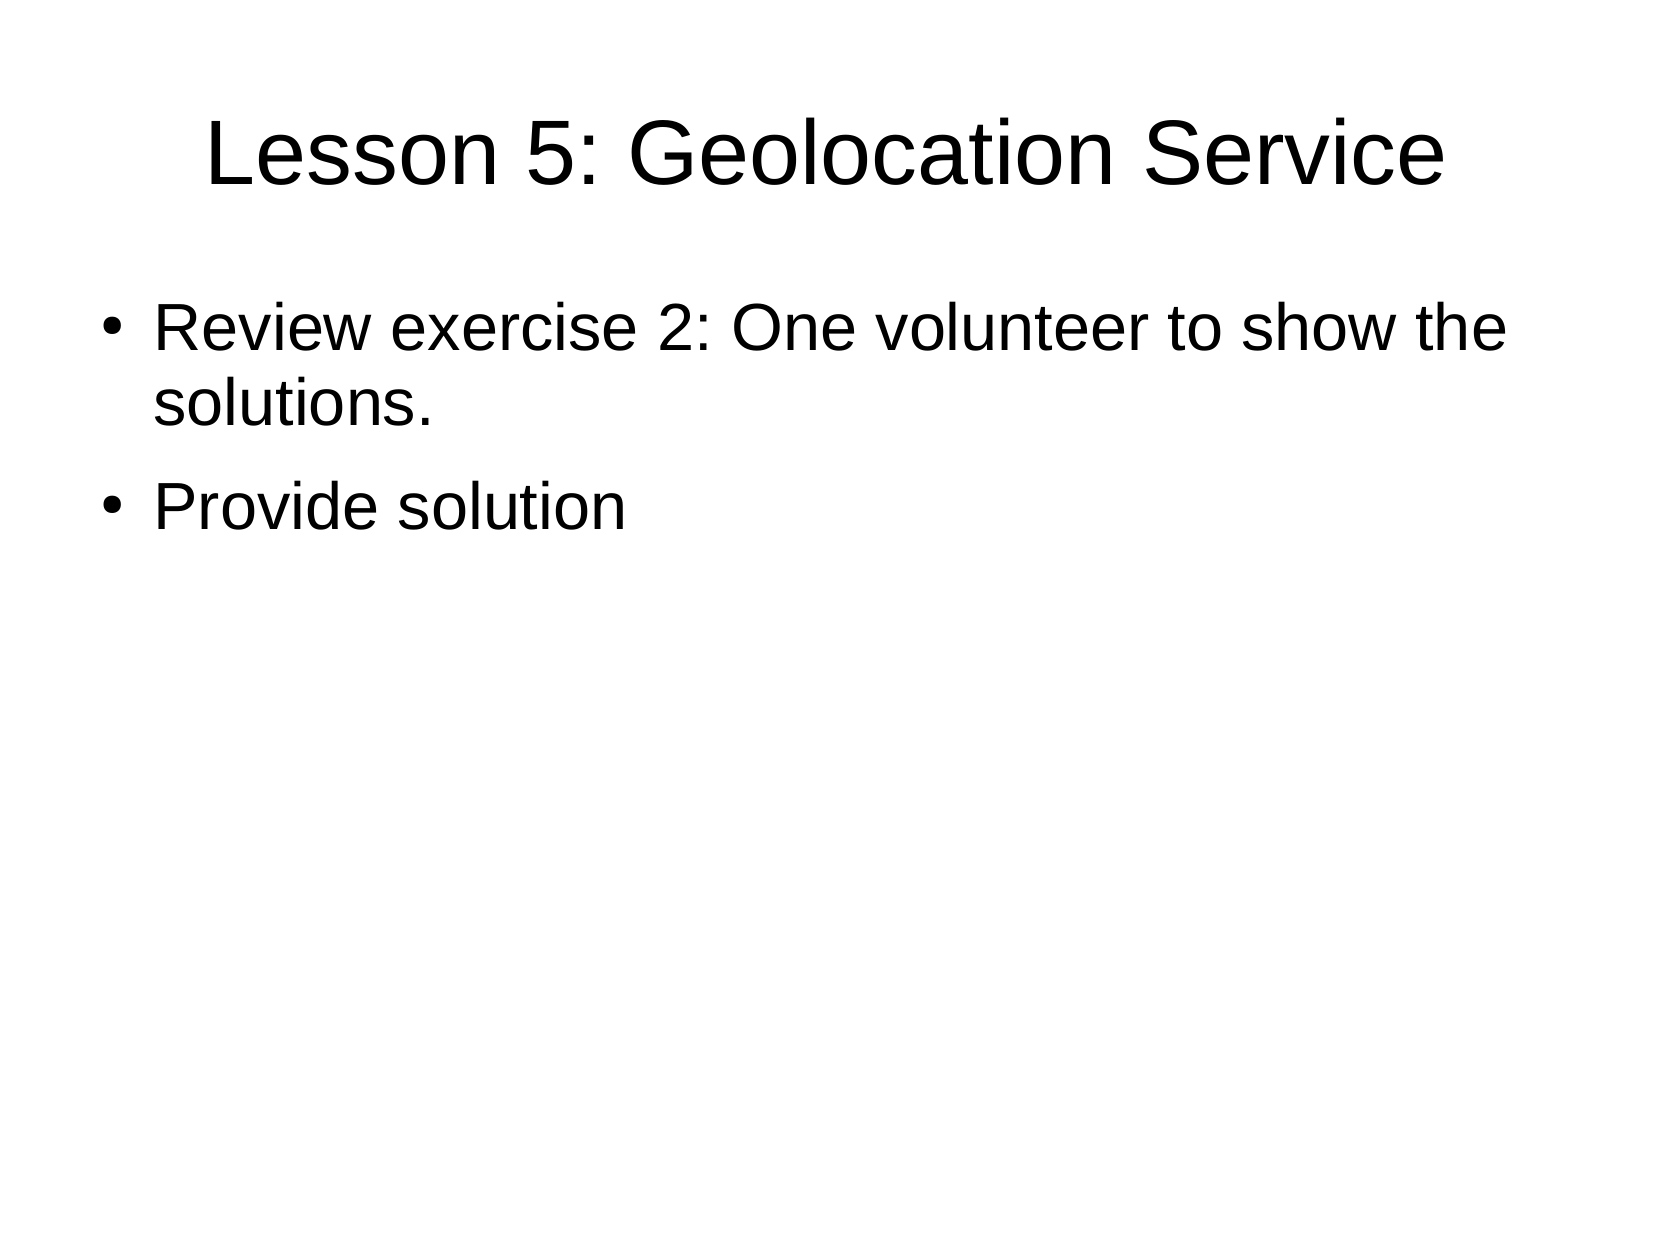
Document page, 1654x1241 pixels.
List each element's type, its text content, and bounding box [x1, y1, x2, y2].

title Lesson 5: Geolocation Service [82, 49, 1571, 257]
list Review exercise 2: One volunteer to show the solutions. Provide solution [82, 290, 1571, 1111]
